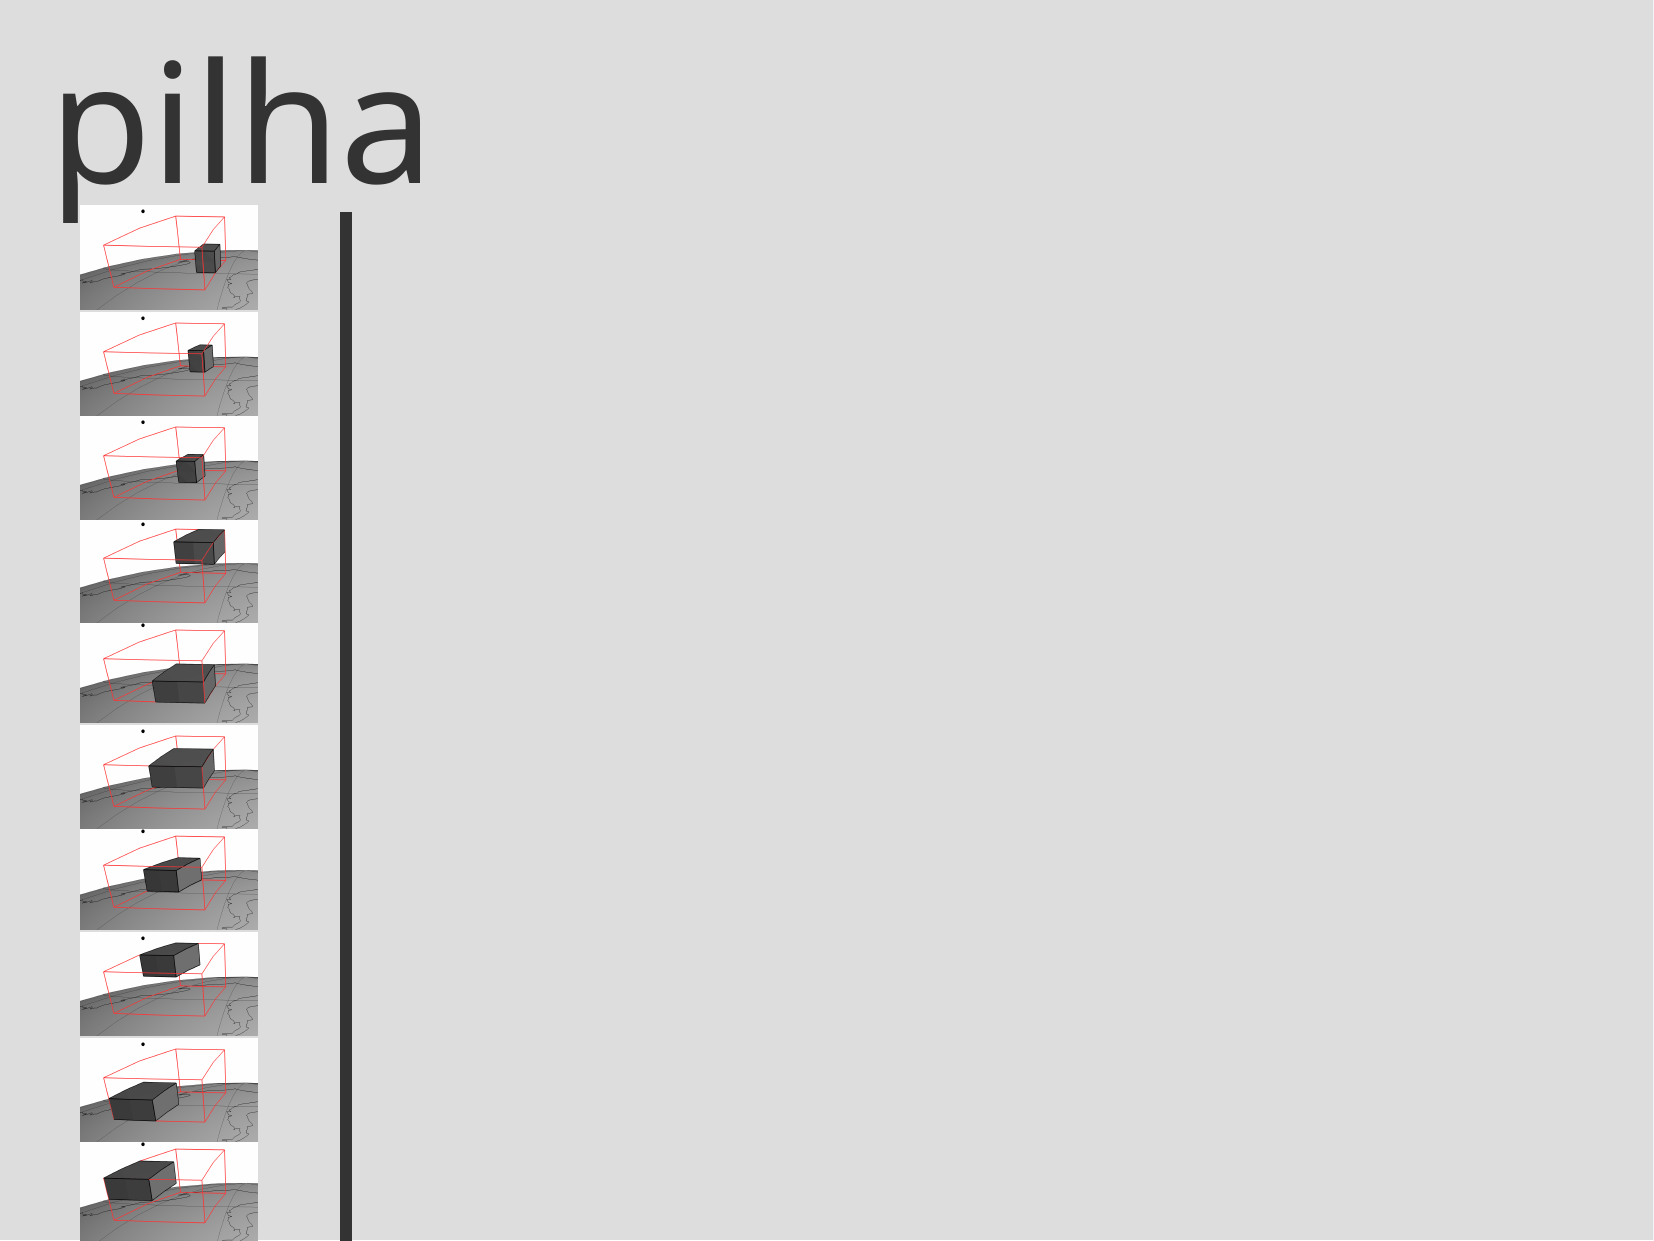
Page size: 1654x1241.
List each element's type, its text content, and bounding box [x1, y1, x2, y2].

picture [80, 725, 258, 930]
picture [80, 1038, 258, 1241]
picture [80, 932, 258, 1036]
picture [80, 312, 258, 723]
text_box pilha [34, 0, 323, 207]
picture [80, 205, 258, 310]
